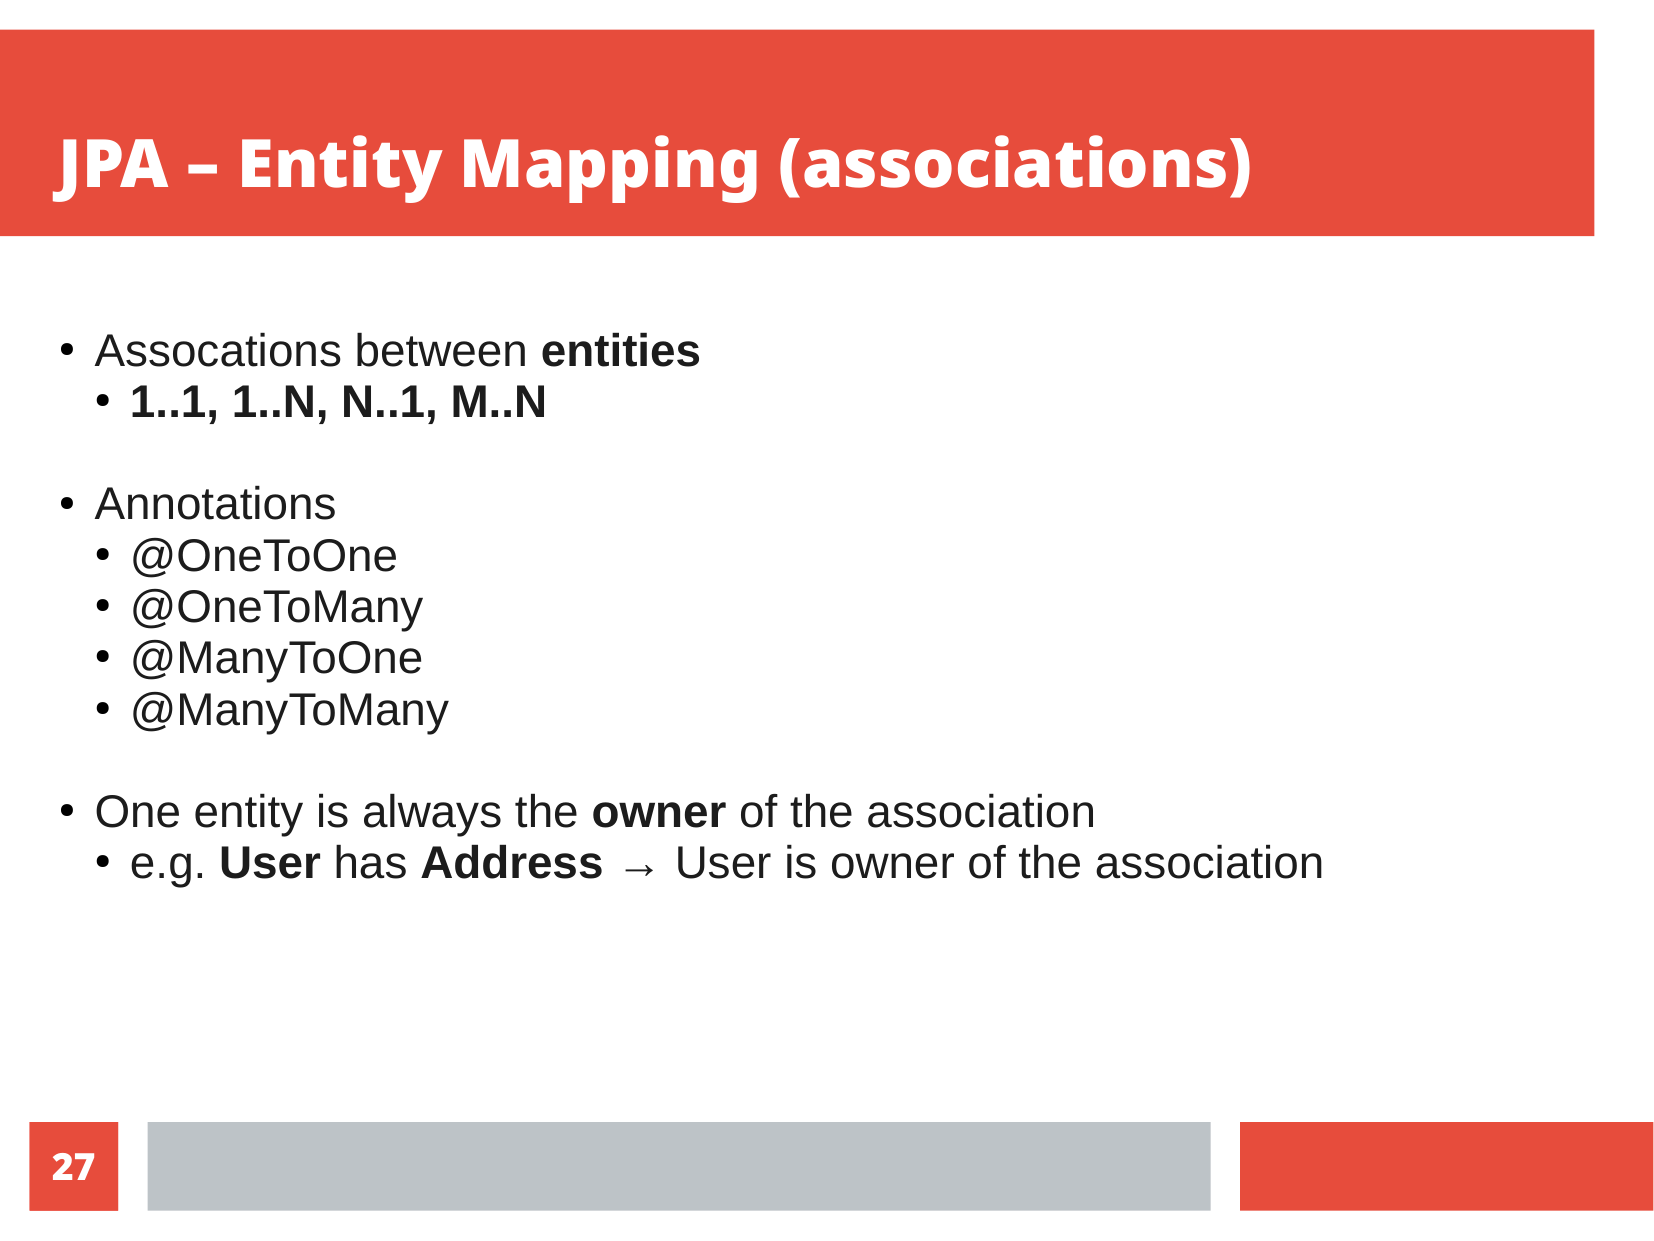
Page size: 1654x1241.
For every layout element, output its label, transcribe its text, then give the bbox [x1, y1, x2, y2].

subtitle Assocations between entities 1..1, 1..N, N..1, M..N Annotations @OneToOne @OneToMany @ManyToOne @ManyToMany One entity is always the owner of the association e.g. User has Address → User is owner of the association [59, 324, 1565, 1093]
title JPA – Entity Mapping (associations) [59, 59, 1595, 207]
